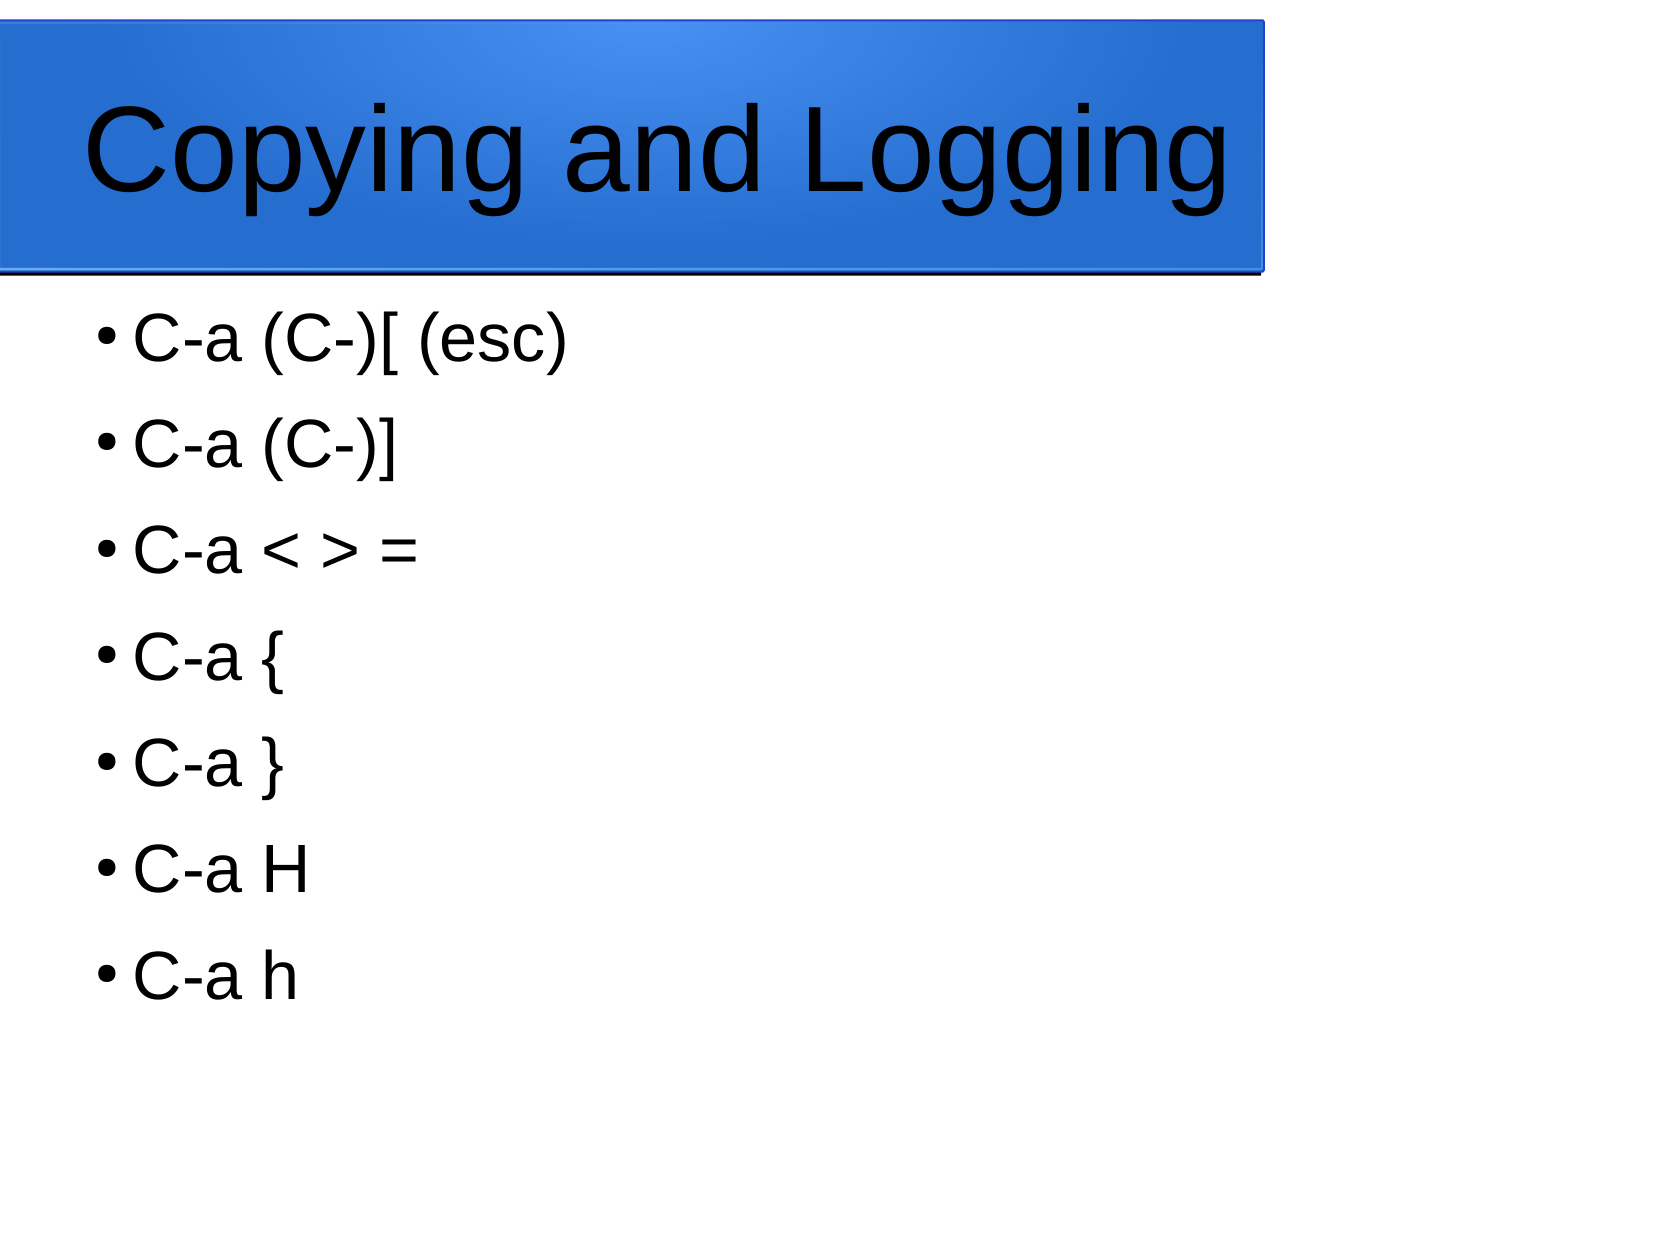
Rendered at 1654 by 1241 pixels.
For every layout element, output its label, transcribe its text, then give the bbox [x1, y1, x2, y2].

title Copying and Logging [82, 47, 1235, 252]
list C-a (C-)[ (esc) C-a (C-)] C-a < > = C-a { C-a } C-a H C-a h [82, 299, 1571, 1019]
